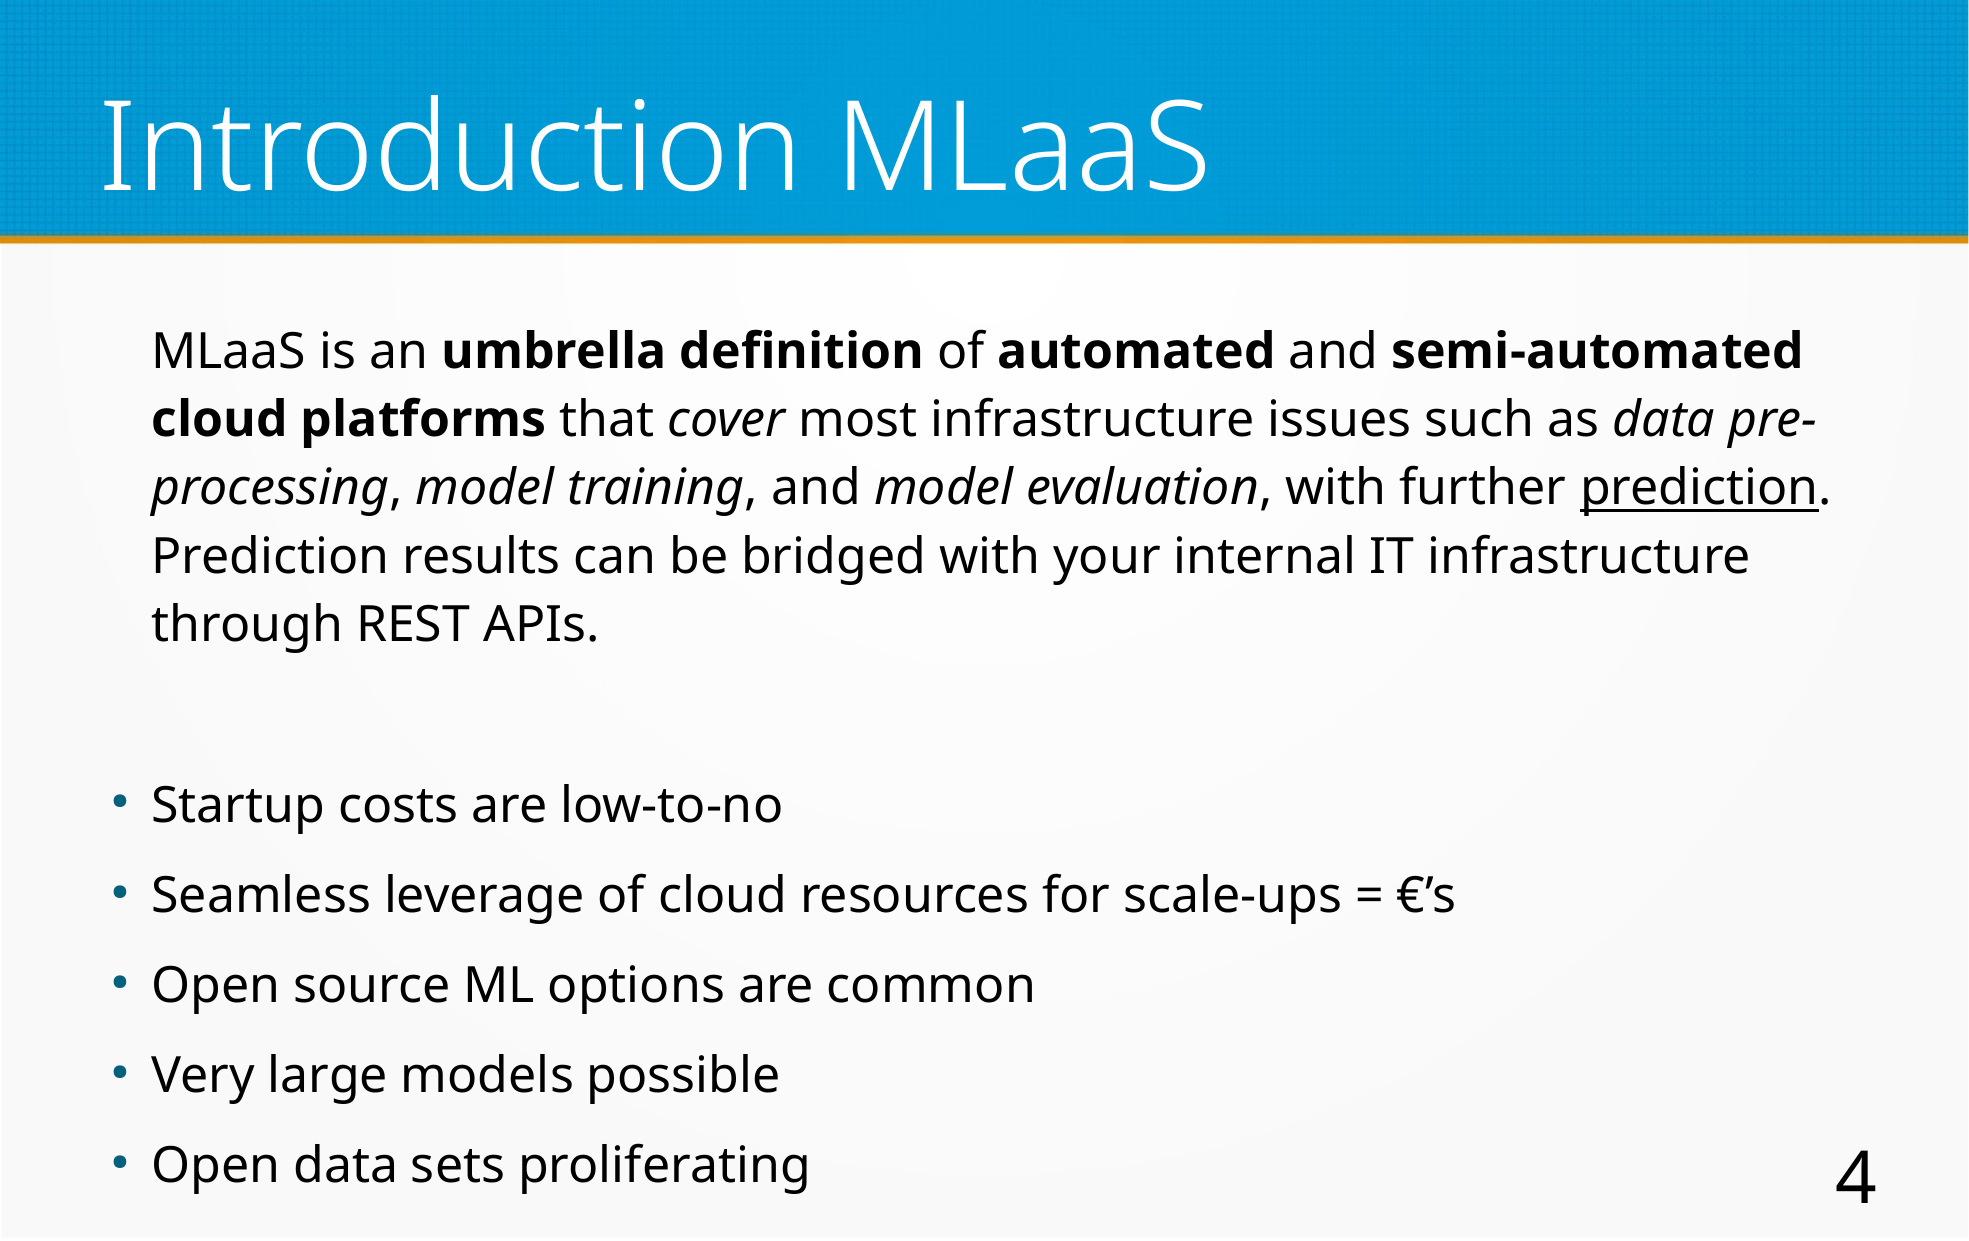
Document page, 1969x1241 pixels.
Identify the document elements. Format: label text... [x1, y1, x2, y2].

list MLaaS is an umbrella definition of automated and semi-automated cloud platforms that cover most infrastructure issues such as data pre-processing, model training, and model evaluation, with further prediction. Prediction results can be bridged with your internal IT infrastructure through REST APIs. Startup costs are low-to-no Seamless leverage of cloud resources for scale-ups = €’s Open source ML options are common Very large models possible Open data sets proliferating [98, 315, 1861, 1201]
text_box 4 [1830, 1127, 1966, 1224]
title Introduction MLaaS [98, 19, 1870, 227]
picture [0, 233, 1969, 1241]
